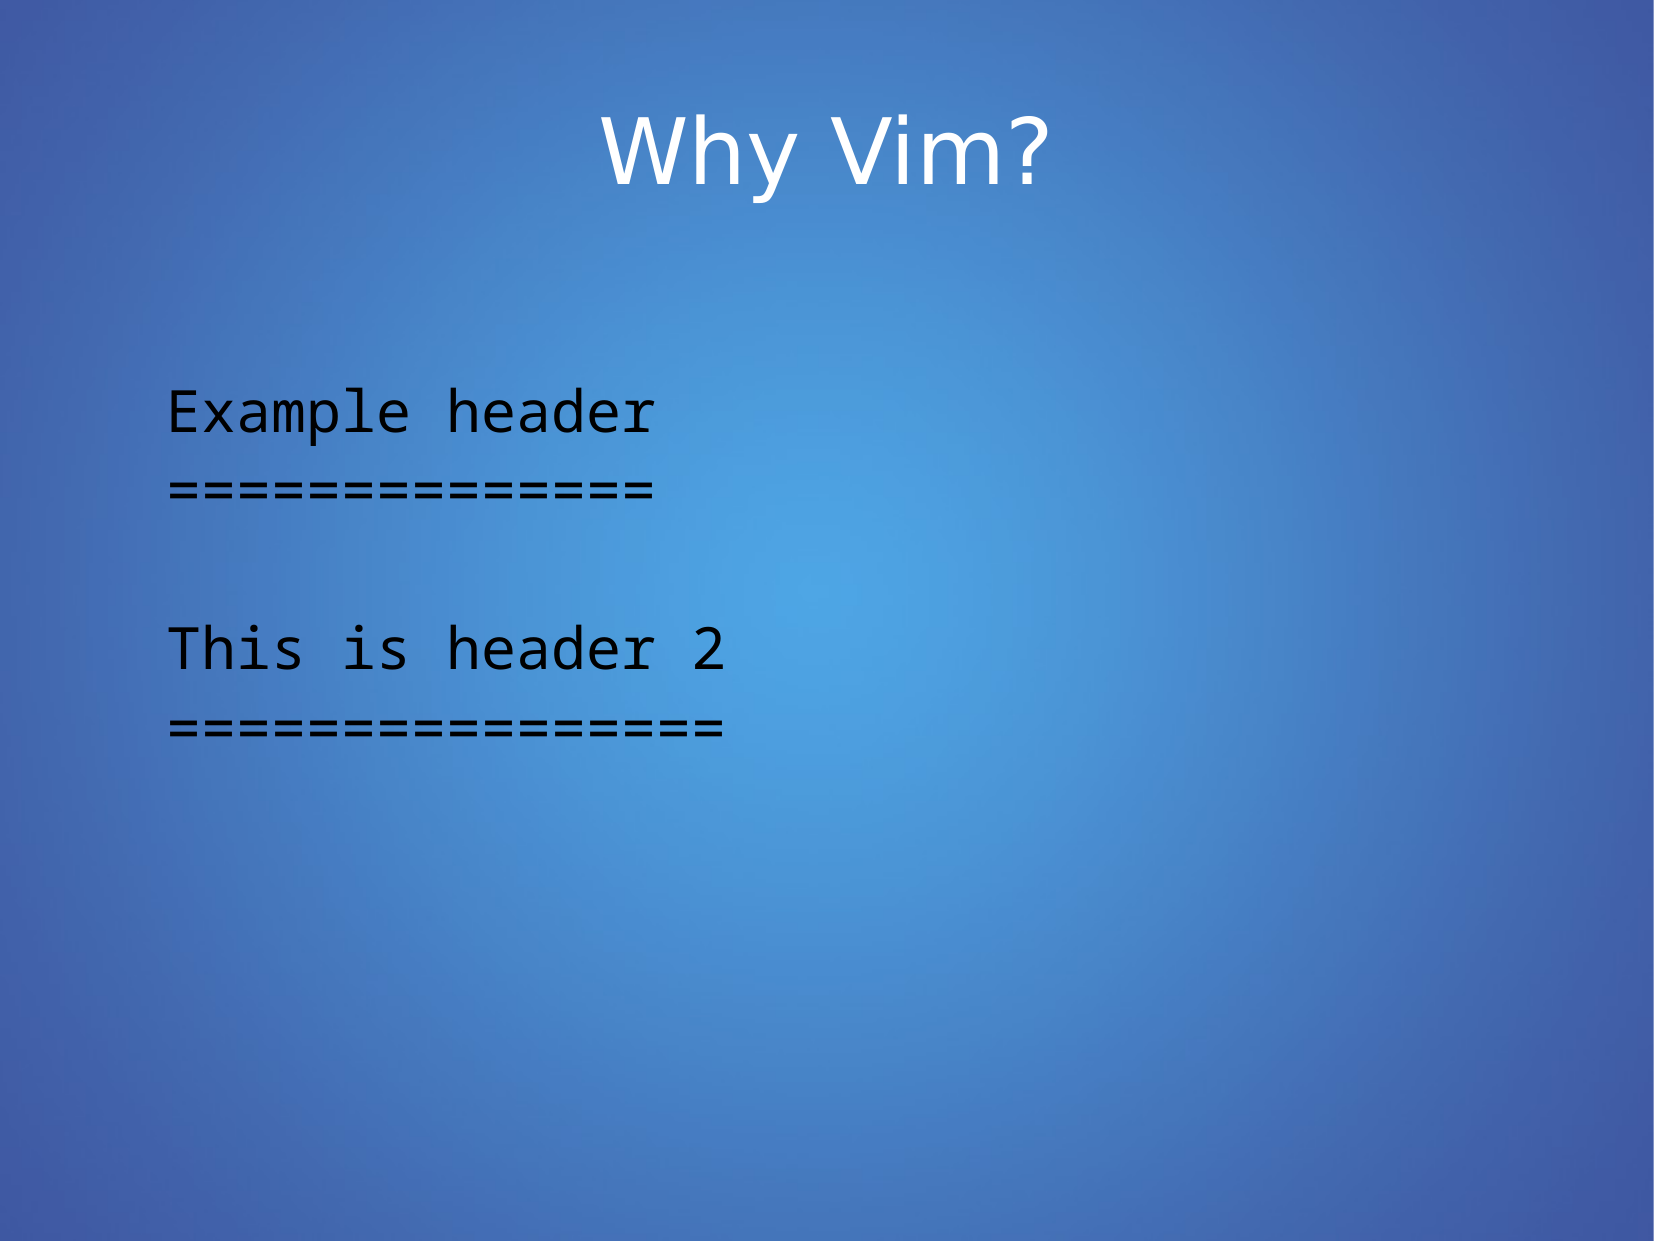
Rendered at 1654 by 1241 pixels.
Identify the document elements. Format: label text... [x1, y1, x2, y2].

text_box Example header ============== This is header 2 ================ [151, 362, 1266, 981]
title Why Vim? [82, 49, 1571, 257]
picture [0, 0, 1654, 1241]
